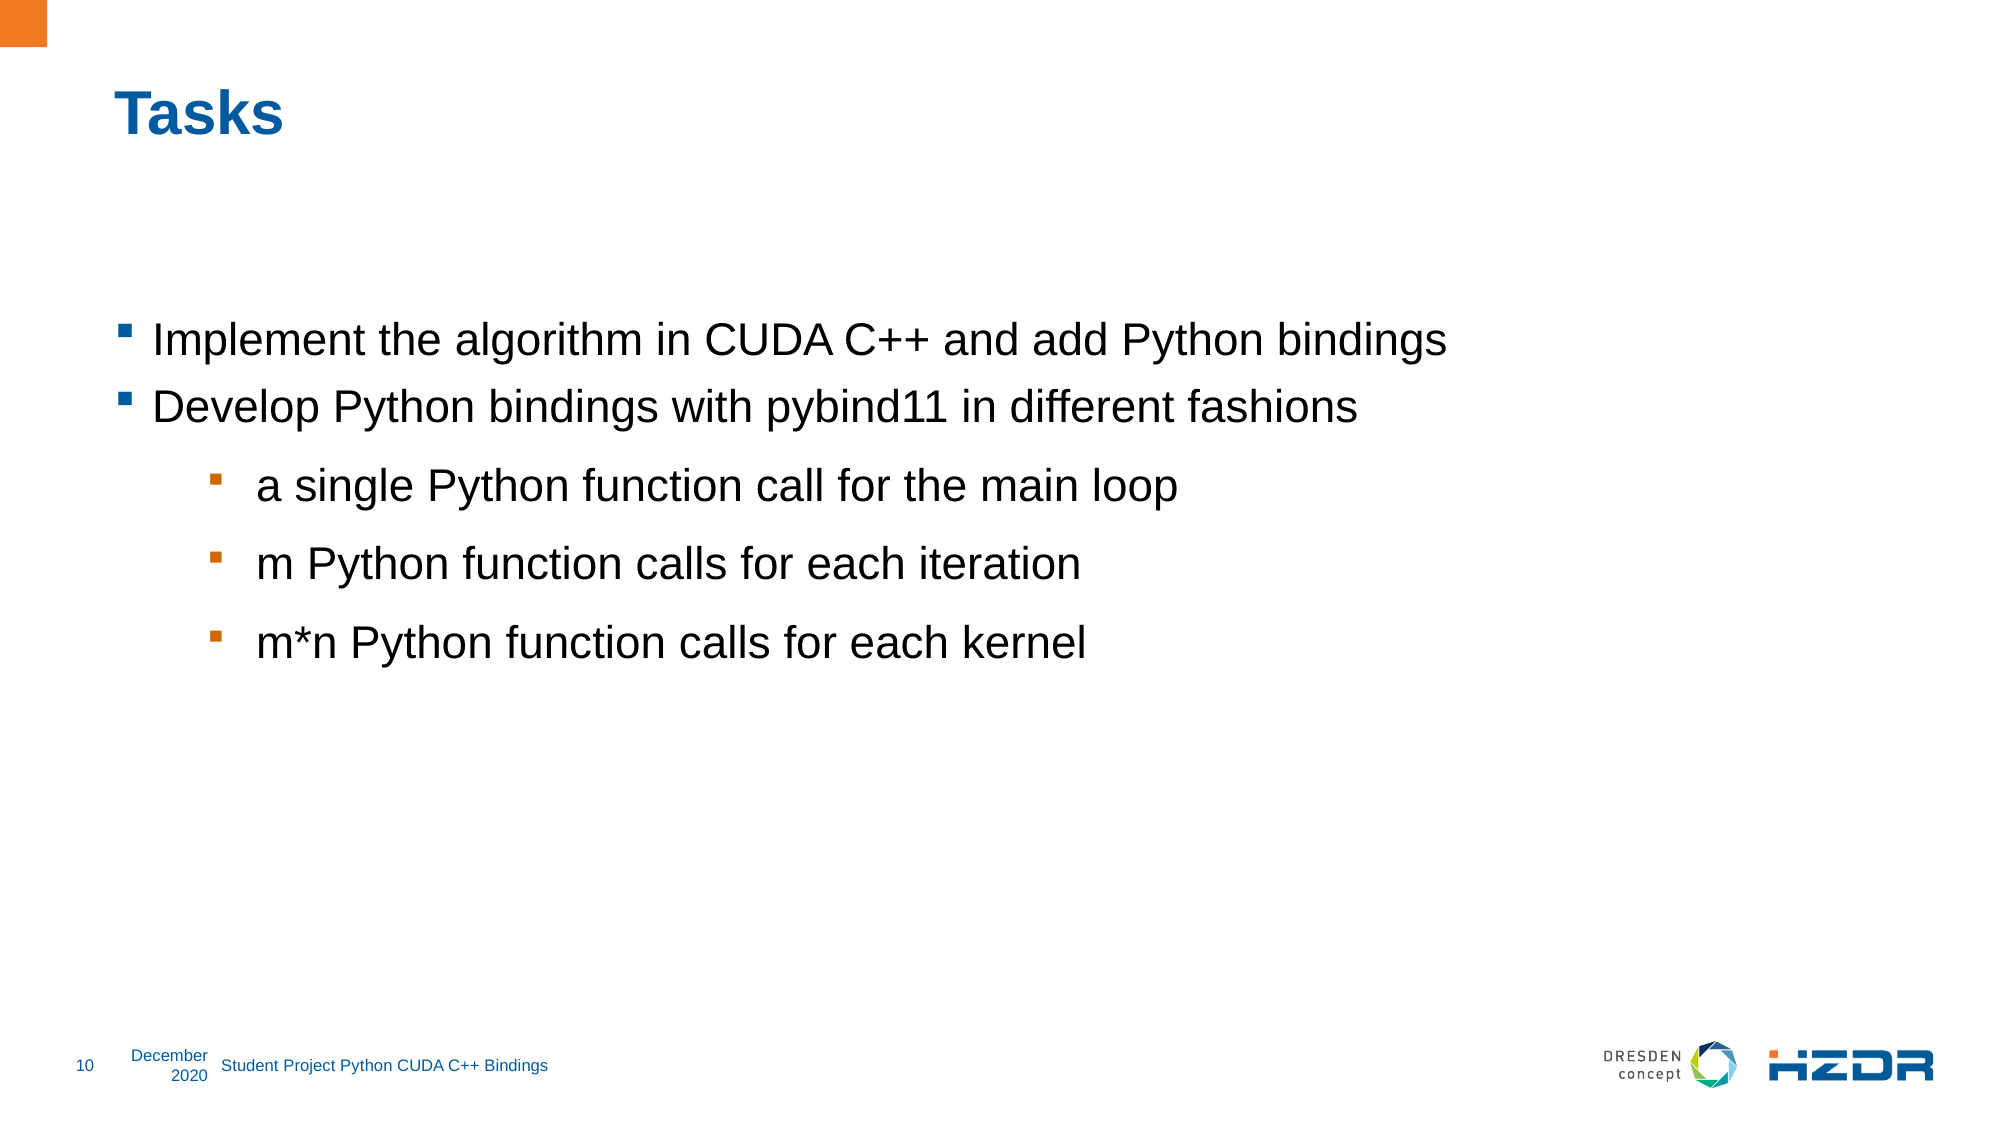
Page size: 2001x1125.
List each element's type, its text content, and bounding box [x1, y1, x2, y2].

slide_number <number> [6, 1034, 95, 1095]
list Implement the algorithm in CUDA C++ and add Python bindings Develop Python bindings with pybind11 in different fashions a single Python function call for the main loop m Python function calls for each iteration m*n Python function calls for each kernel [114, 251, 1934, 1014]
picture [1768, 1049, 1934, 1081]
title Tasks [114, 80, 1934, 148]
picture [1603, 1040, 1738, 1089]
slide_number December 2020 [107, 1034, 208, 1095]
footer Student Project Python CUDA C++ Bindings [221, 1034, 965, 1095]
